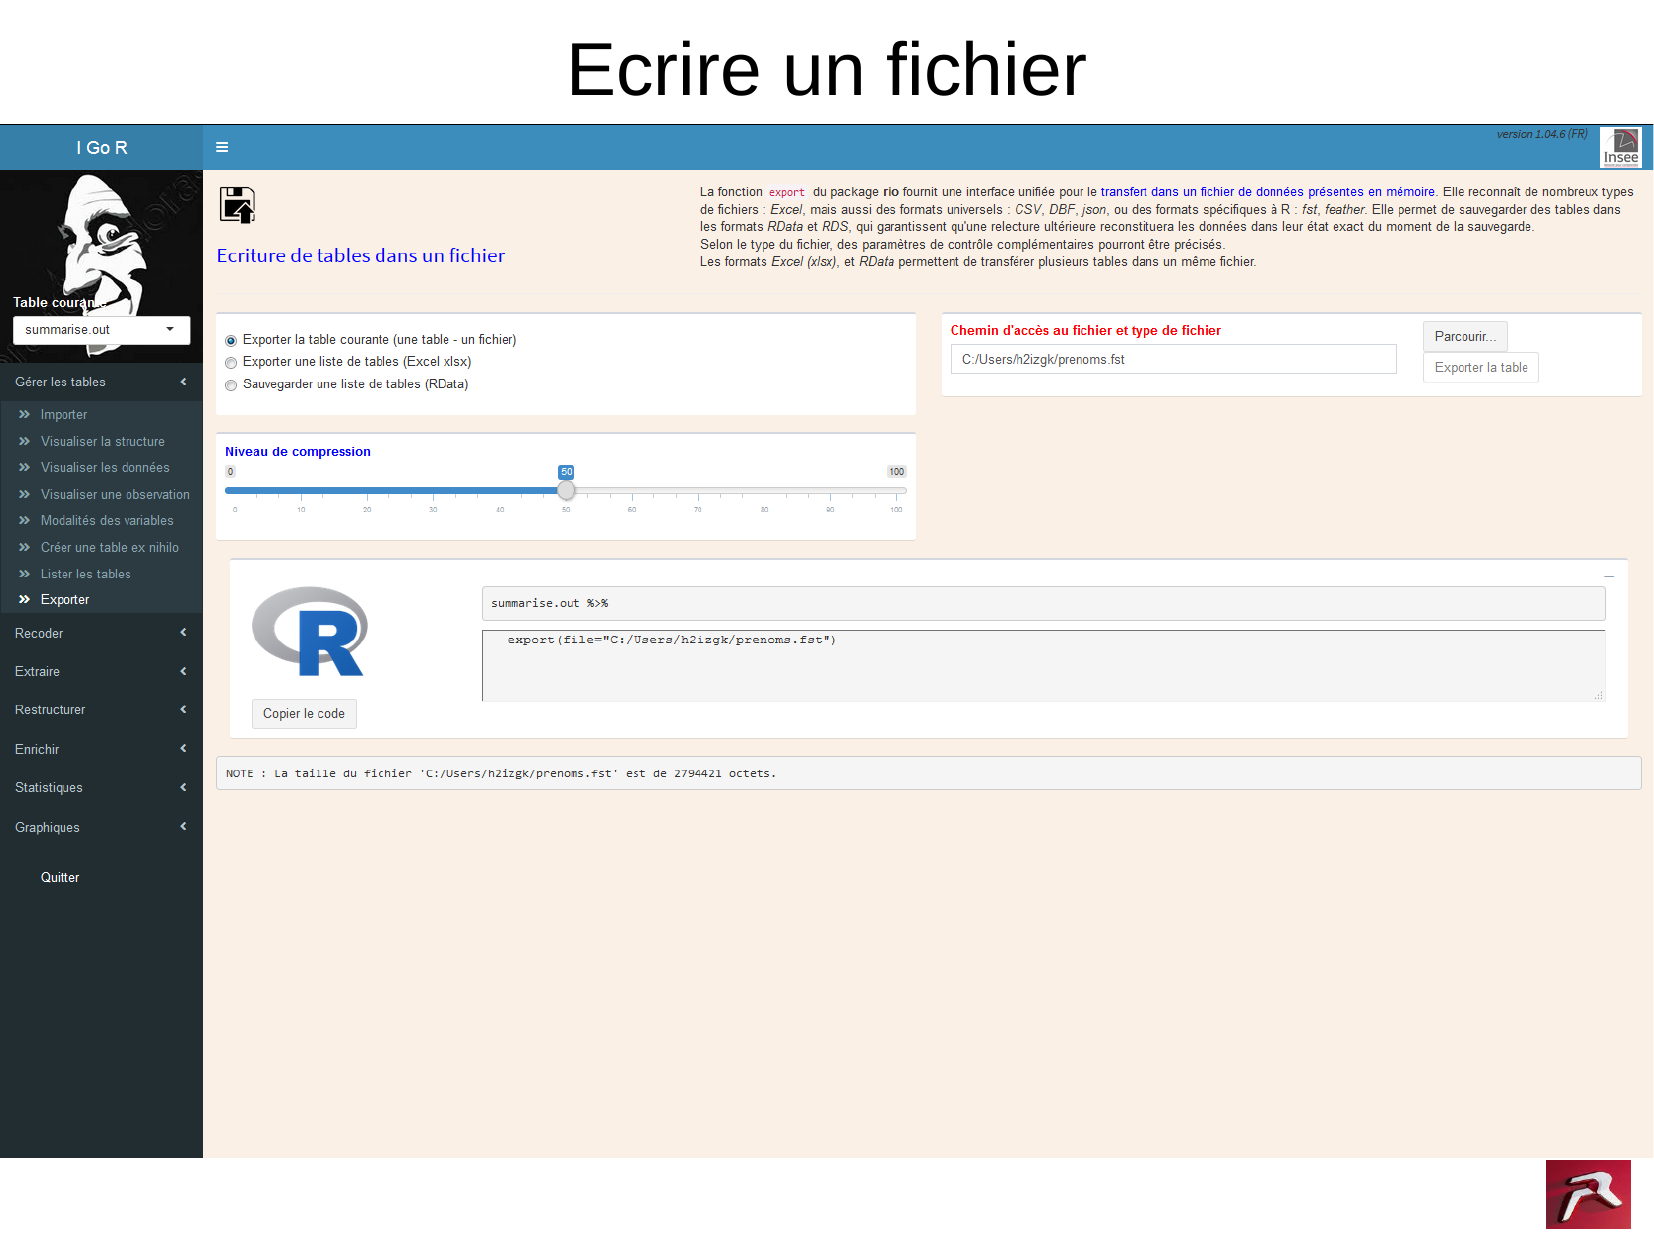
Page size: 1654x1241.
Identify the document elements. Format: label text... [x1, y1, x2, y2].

picture [0, 124, 1654, 1158]
title Ecrire un fichier [82, 27, 1571, 112]
picture [1546, 1160, 1631, 1229]
